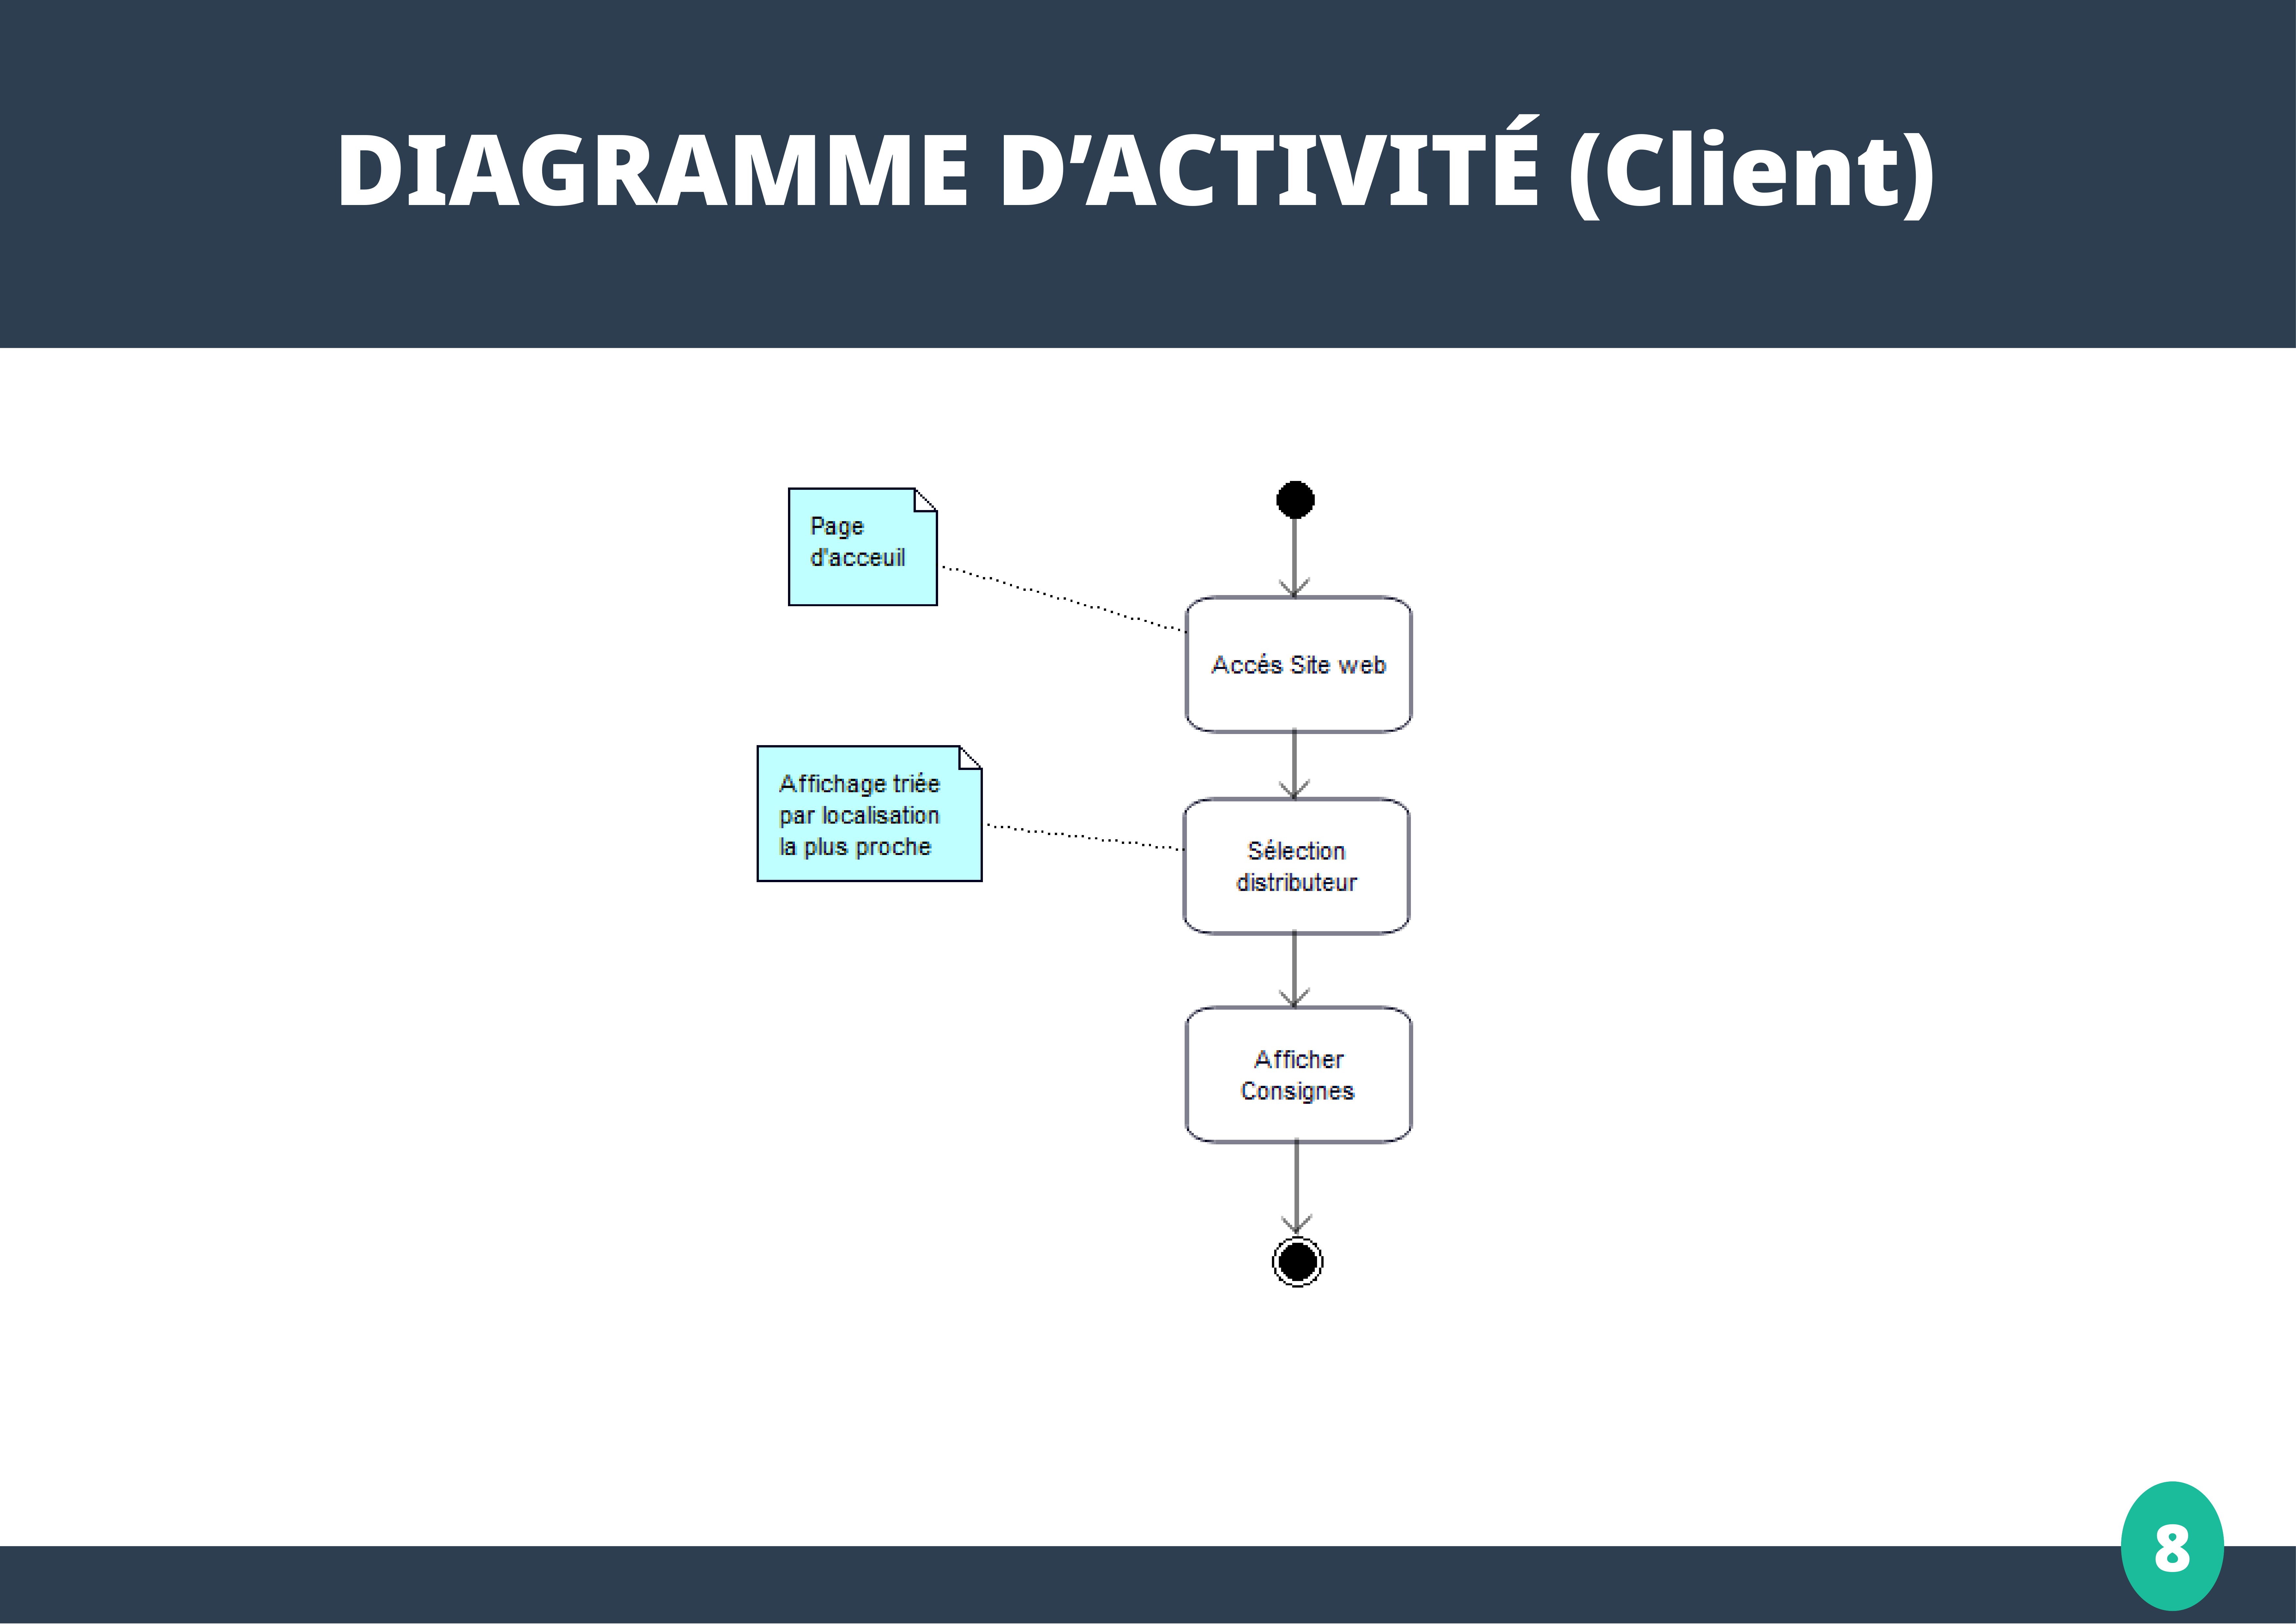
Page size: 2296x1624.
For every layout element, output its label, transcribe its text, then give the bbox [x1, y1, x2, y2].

title DIAGRAMME D’ACTIVITÉ (Client) [82, 64, 2214, 270]
picture [718, 415, 1578, 1474]
